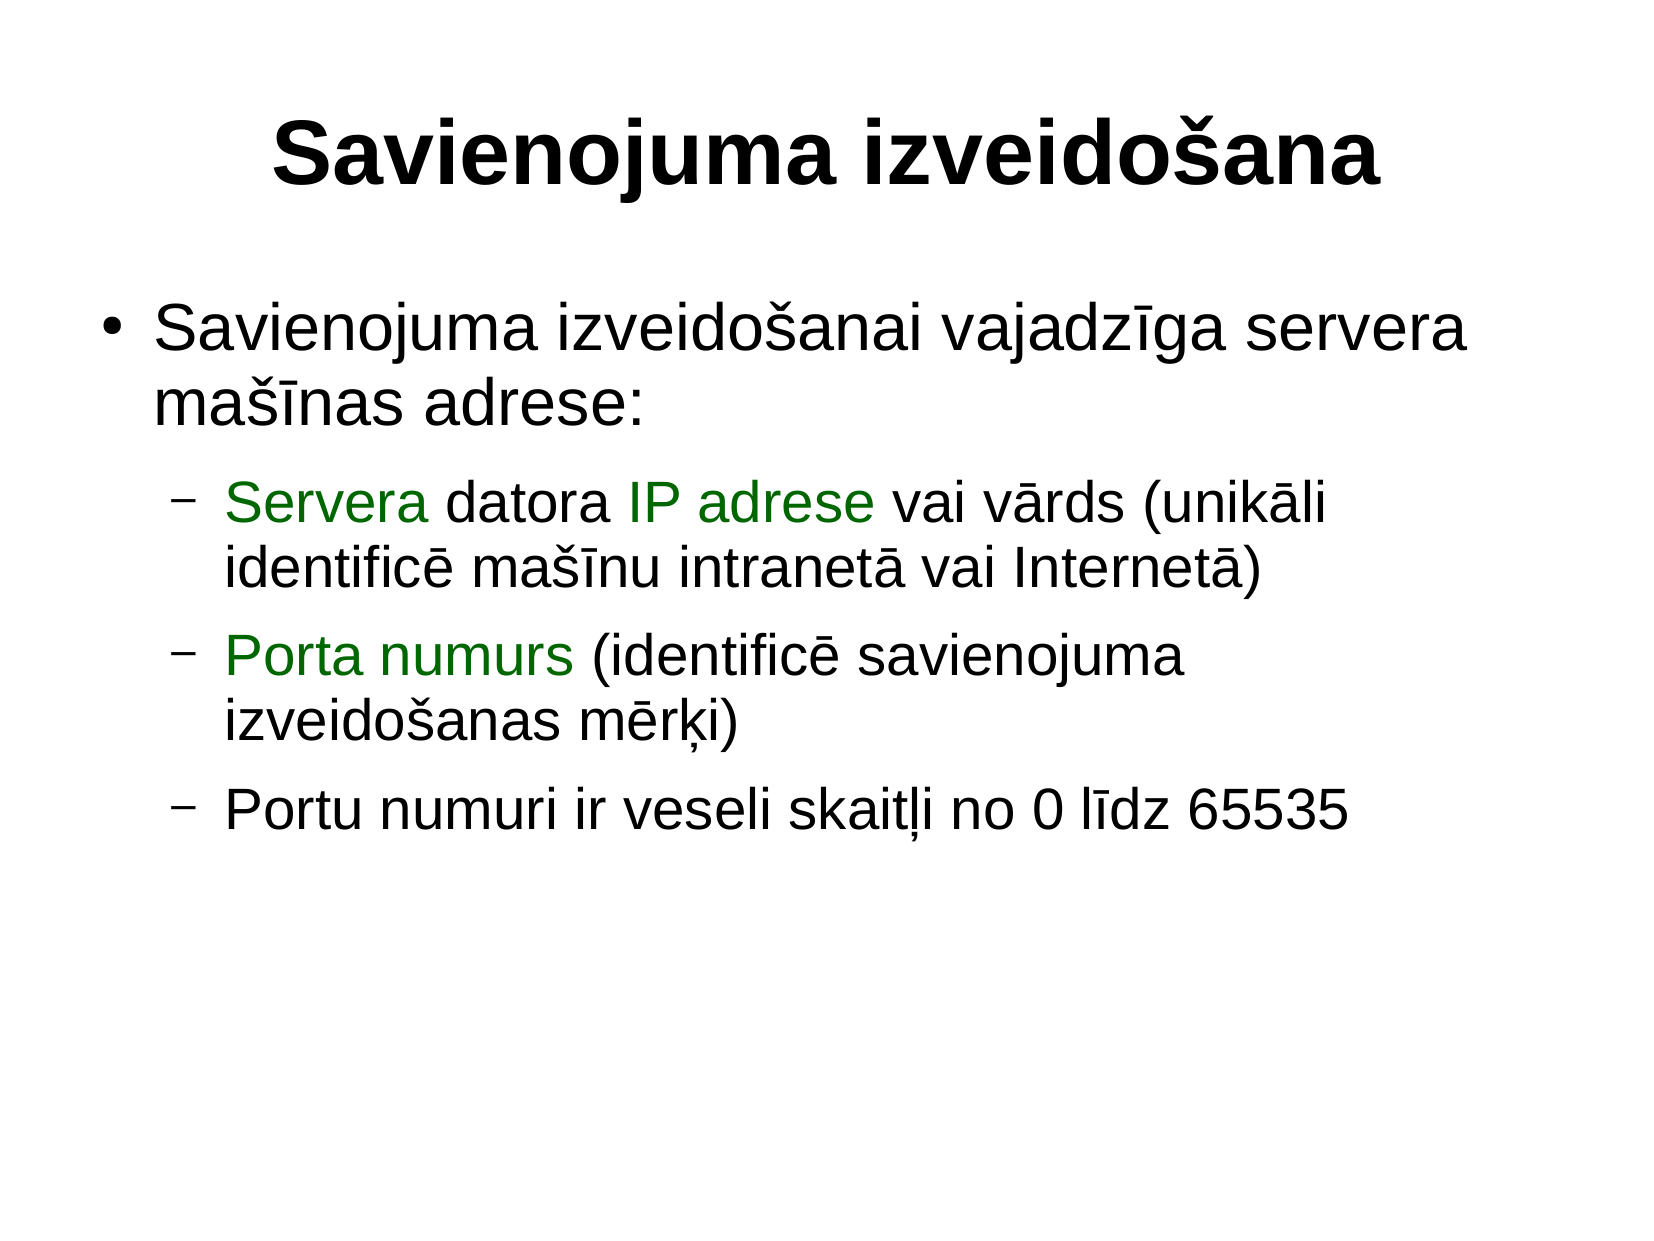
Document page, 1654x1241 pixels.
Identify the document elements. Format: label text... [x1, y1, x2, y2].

title Savienojuma izveidošana [82, 49, 1571, 257]
list Savienojuma izveidošanai vajadzīga servera mašīnas adrese: Servera datora IP adrese vai vārds (unikāli identificē mašīnu intranetā vai Internetā) Porta numurs (identificē savienojuma izveidošanas mērķi) Portu numuri ir veseli skaitļi no 0 līdz 65535 [82, 290, 1538, 1010]
